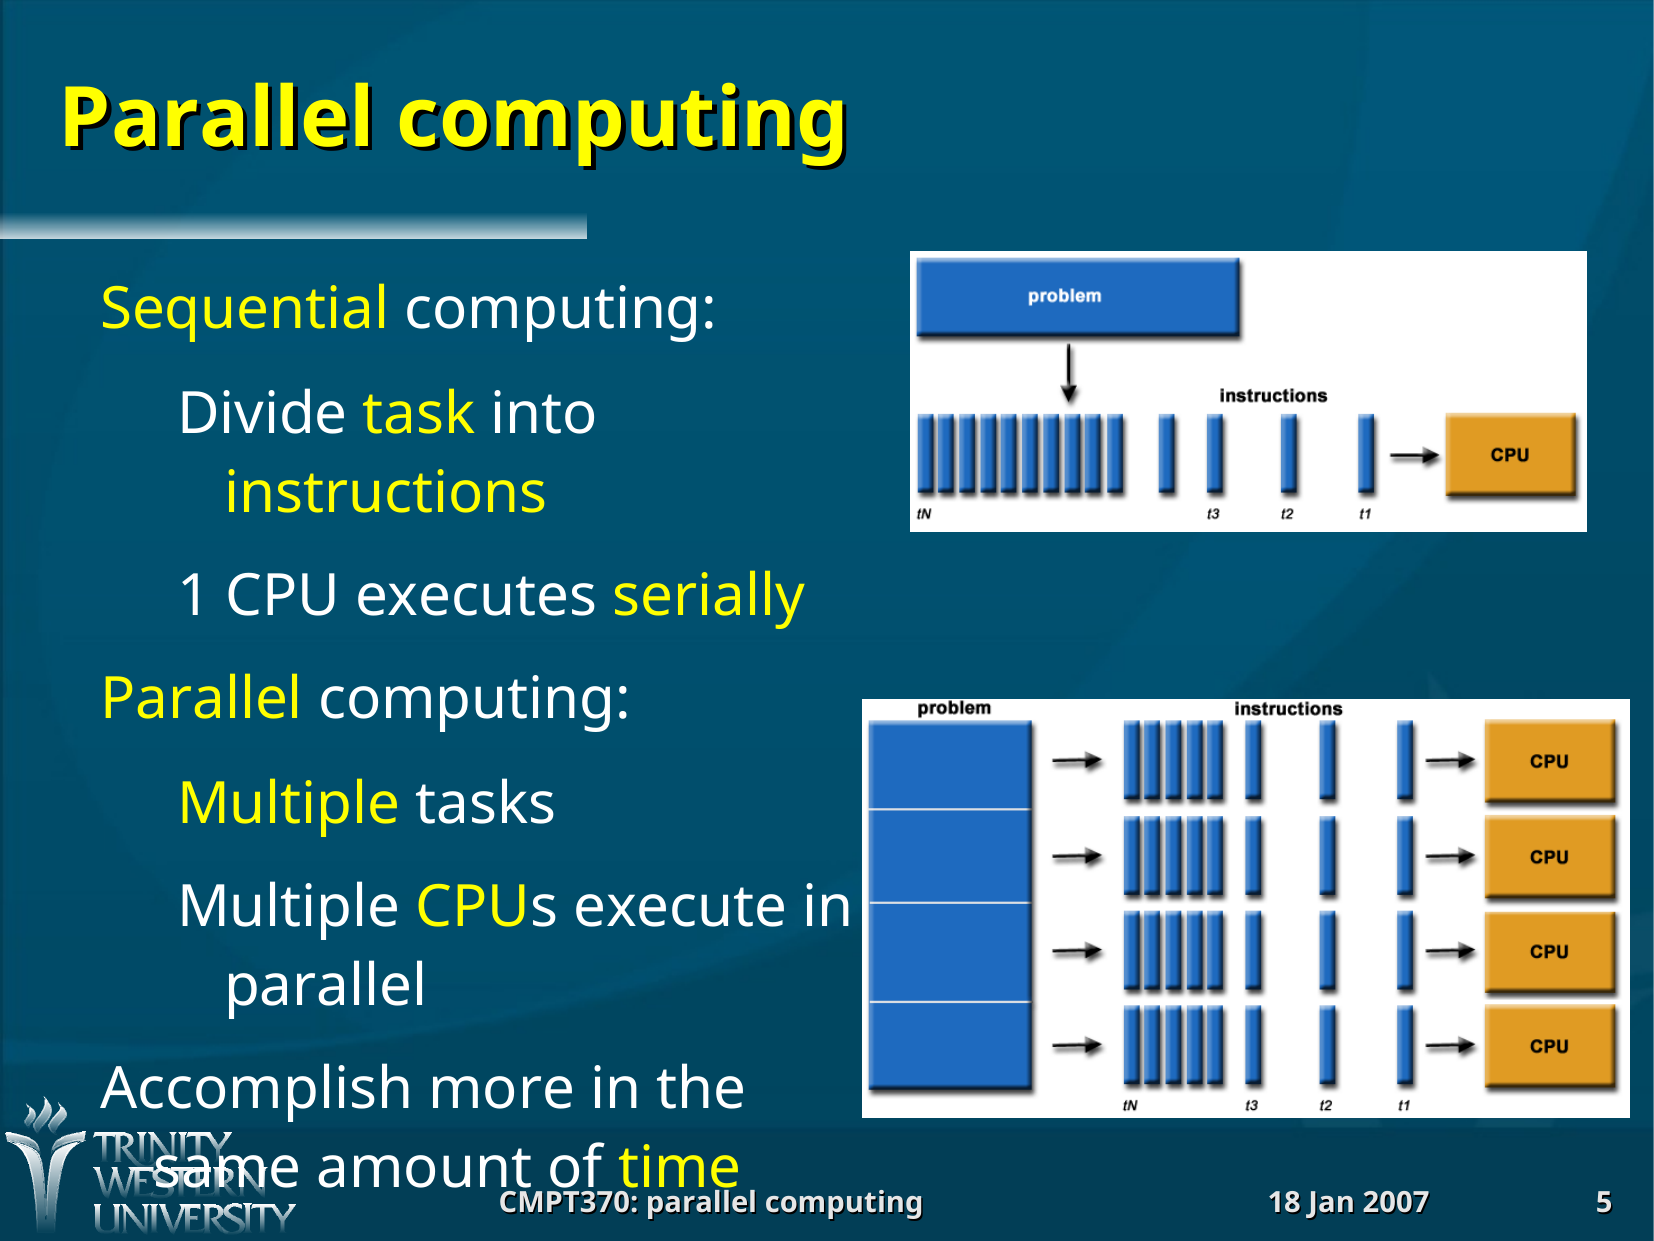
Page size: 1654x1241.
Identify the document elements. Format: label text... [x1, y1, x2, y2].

picture [0, 233, 586, 238]
picture [0, 214, 586, 232]
title Parallel computing [59, 19, 1548, 208]
picture [863, 692, 1654, 1126]
picture [38, 1227, 54, 1232]
list Sequential computing: Divide task into instructions 1 CPU executes serially Parallel computing: Multiple tasks Multiple CPUs execute in parallel Accomplish more in the same amount of time [82, 266, 901, 1109]
picture [911, 252, 1586, 531]
